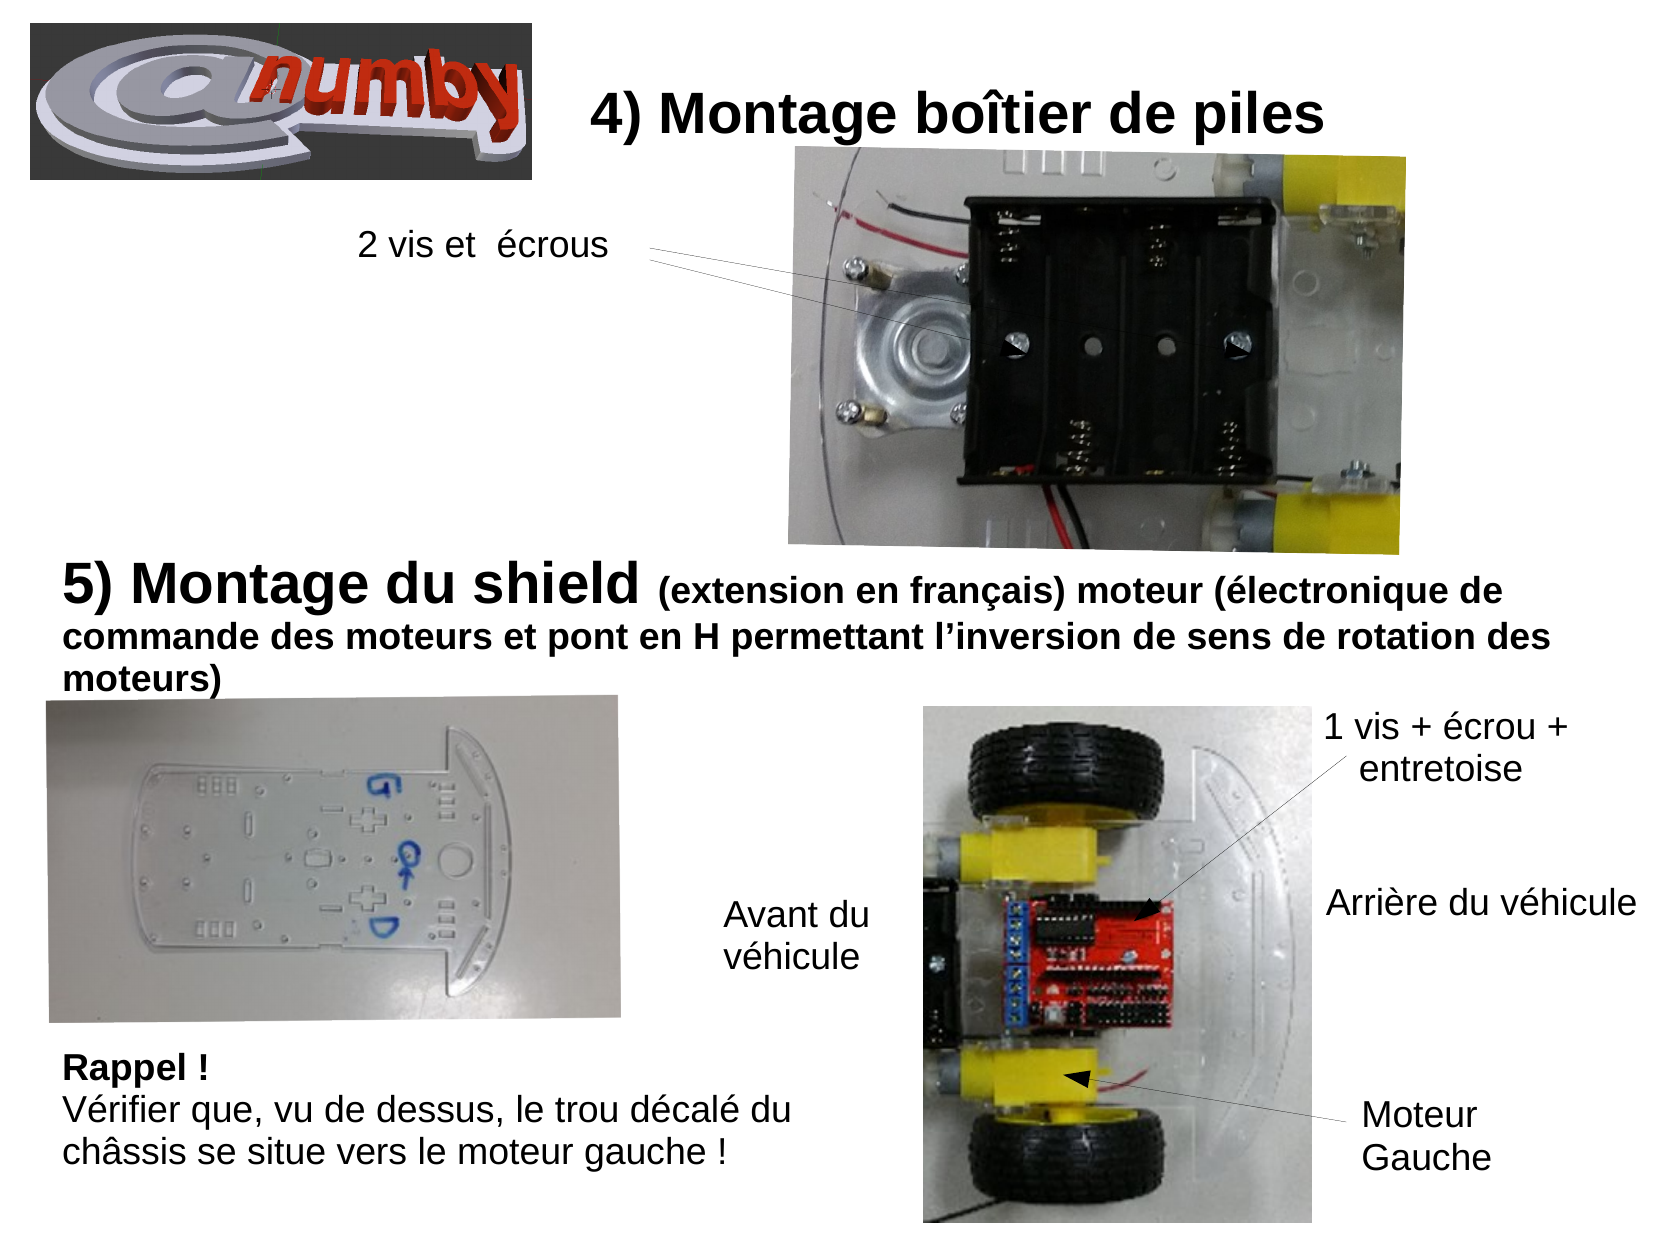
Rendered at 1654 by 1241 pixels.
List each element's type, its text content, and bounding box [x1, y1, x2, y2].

text_box 1 vis + écrou + entretoise [1263, 697, 1619, 839]
text_box 2 vis et écrous [342, 216, 686, 284]
picture [45, 700, 621, 1023]
picture [787, 145, 1406, 555]
text_box 5) Montage du shield (extension en français) moteur (électronique de commande des moteurs et pont en H permettant l’inversion de sens de rotation des moteurs) [47, 543, 1630, 708]
picture [923, 706, 1312, 1223]
text_box Arrière du véhicule [1312, 874, 1654, 945]
text_box Avant du véhicule [708, 885, 923, 993]
picture [30, 23, 532, 180]
text_box Moteur Gauche [1346, 1086, 1619, 1186]
title 4) Montage boîtier de piles [590, 49, 1571, 178]
text_box Rappel ! Vérifier que, vu de dessus, le trou décalé du châssis se situe vers le moteur gauche ! [47, 1039, 863, 1182]
